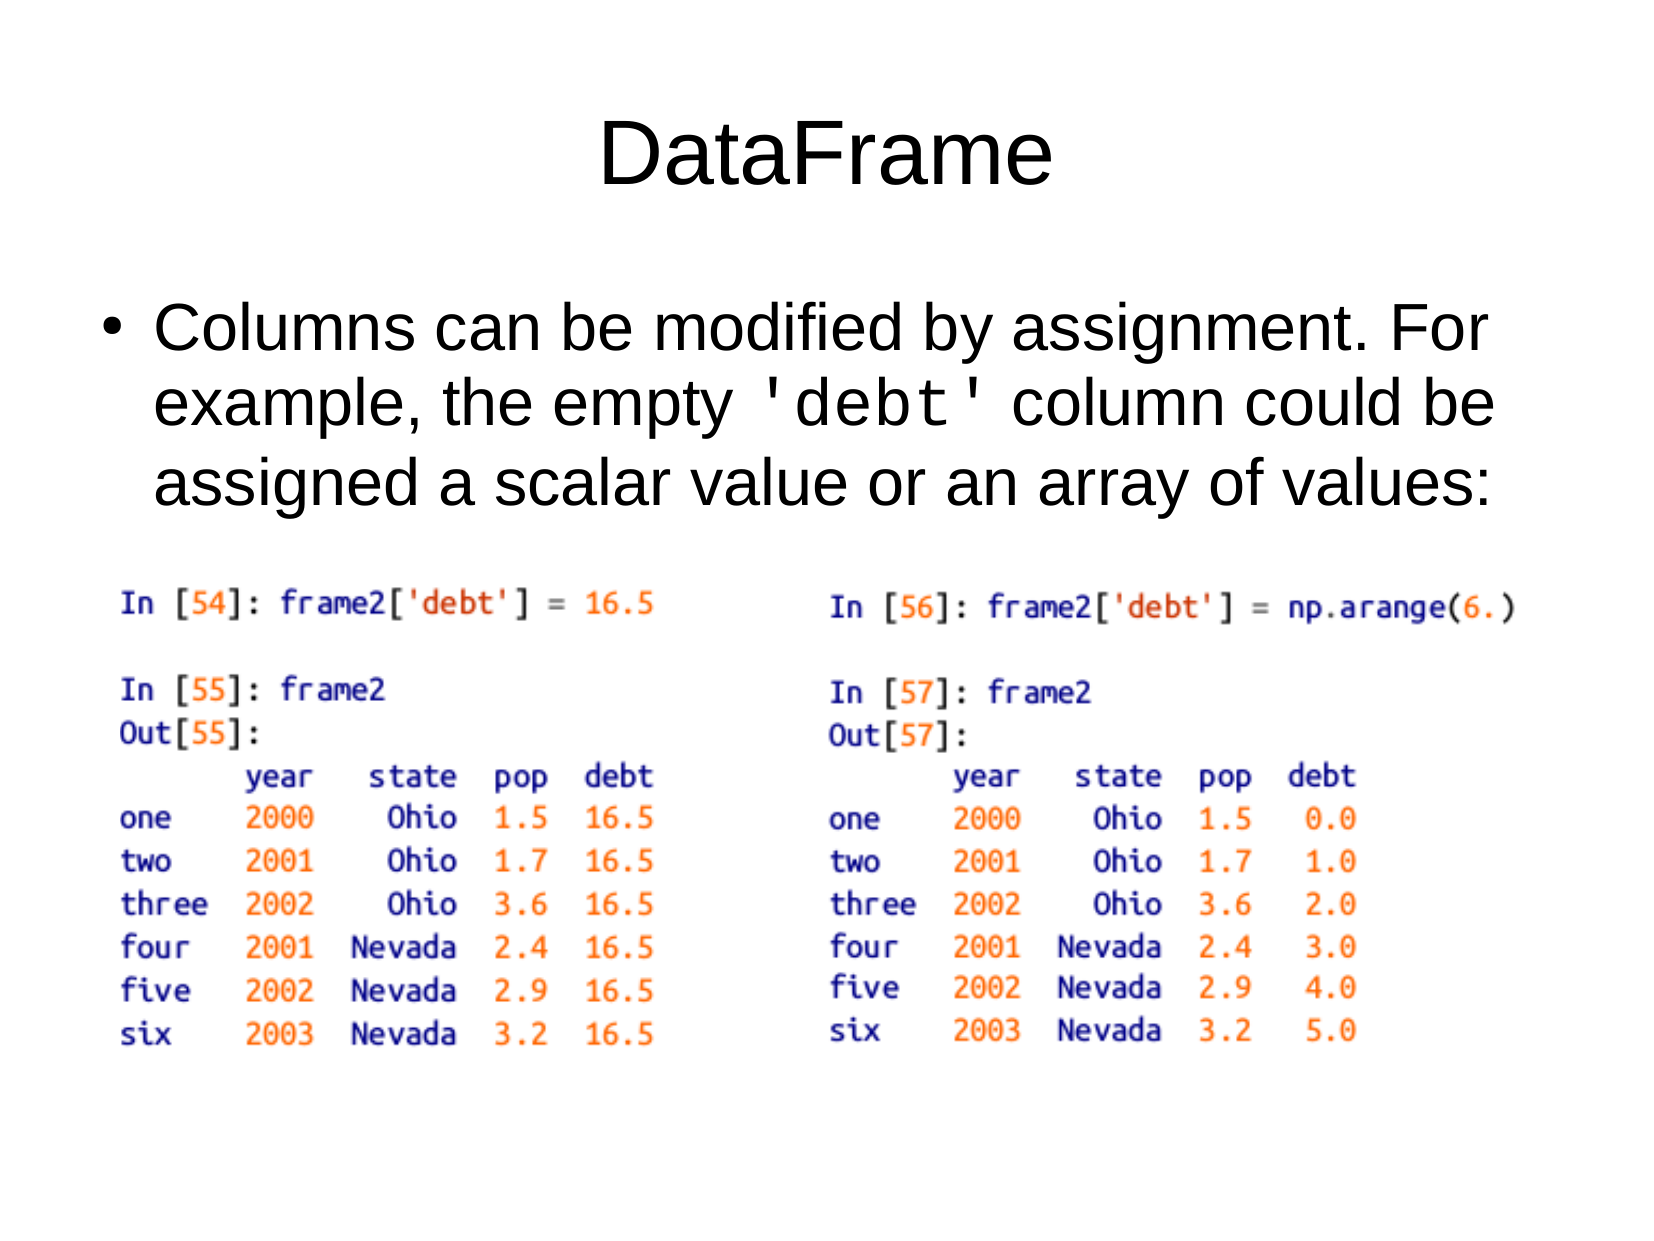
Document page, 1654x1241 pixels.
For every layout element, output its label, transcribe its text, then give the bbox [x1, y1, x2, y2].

picture [823, 584, 1519, 1051]
picture [120, 584, 745, 1081]
list Columns can be modified by assignment. For example, the empty 'debt' column could be assigned a scalar value or an array of values: [82, 290, 1571, 1010]
title DataFrame [82, 49, 1571, 257]
